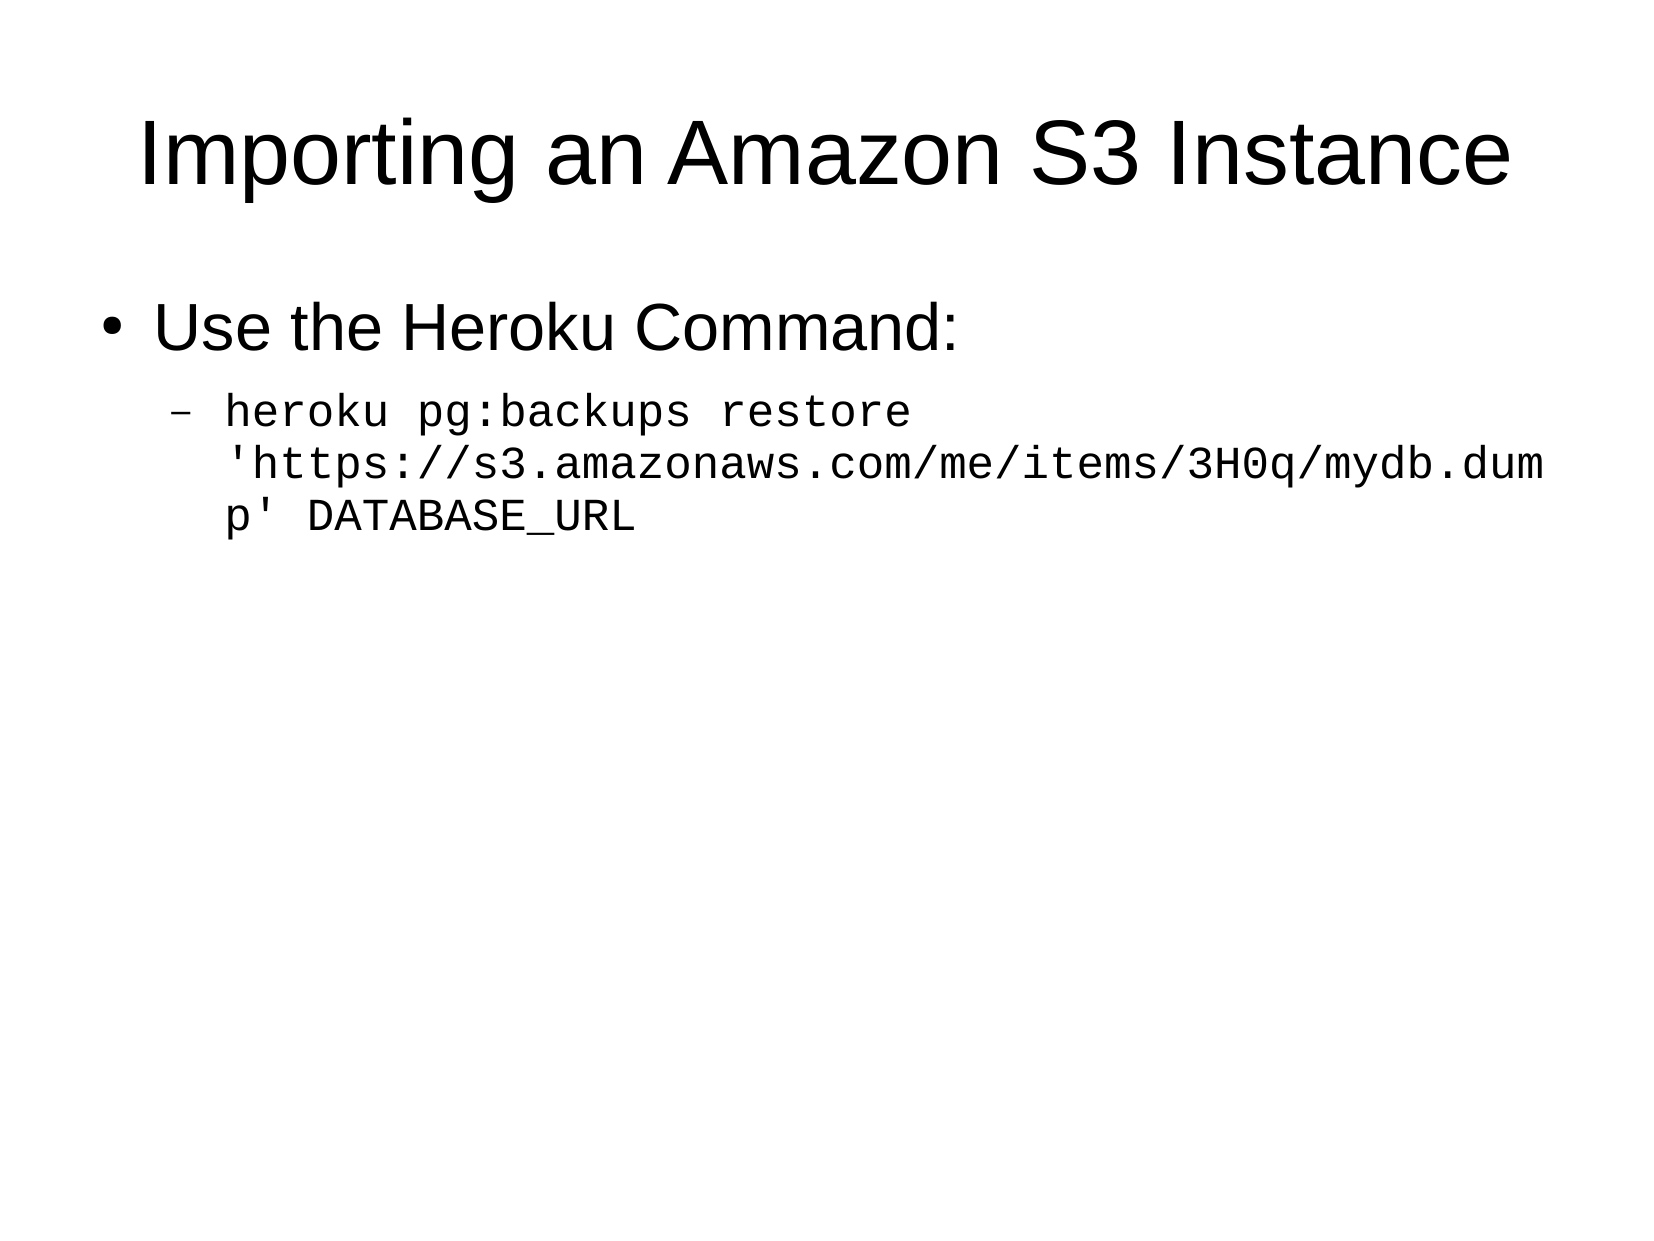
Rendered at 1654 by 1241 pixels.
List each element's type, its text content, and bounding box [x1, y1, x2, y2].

list Use the Heroku Command: heroku pg:backups restore 'https://s3.amazonaws.com/me/items/3H0q/mydb.dump' DATABASE_URL [82, 290, 1571, 1010]
title Importing an Amazon S3 Instance [82, 49, 1571, 257]
